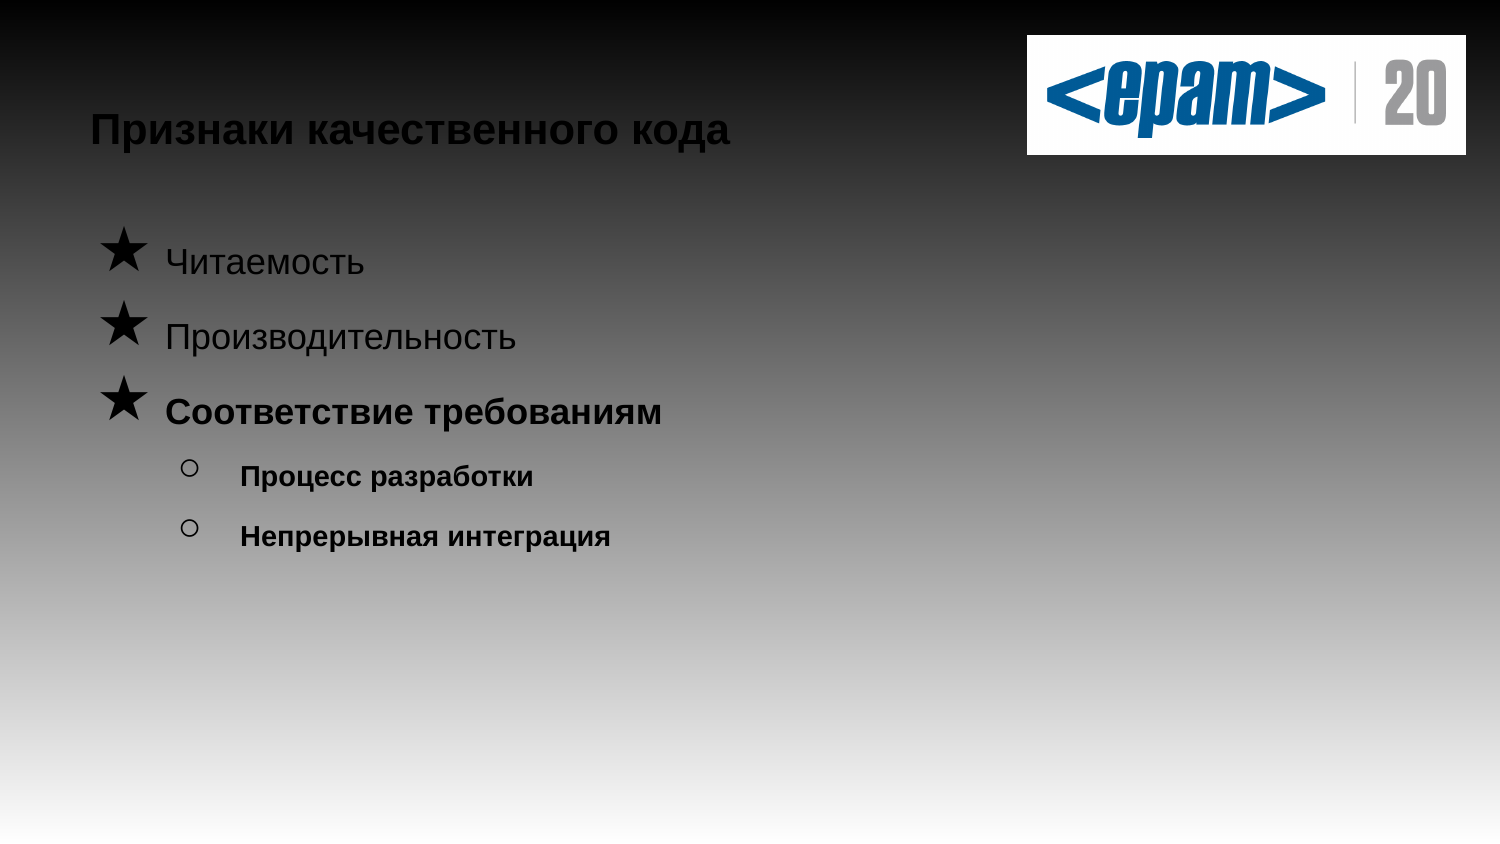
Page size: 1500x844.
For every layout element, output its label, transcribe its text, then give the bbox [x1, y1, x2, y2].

title Признаки качественного кода [75, 33, 1425, 175]
picture [1027, 35, 1466, 155]
list Читаемость Производительность Соответствие требованиям Процесс разработки Непрерывная интеграция [75, 196, 1425, 808]
